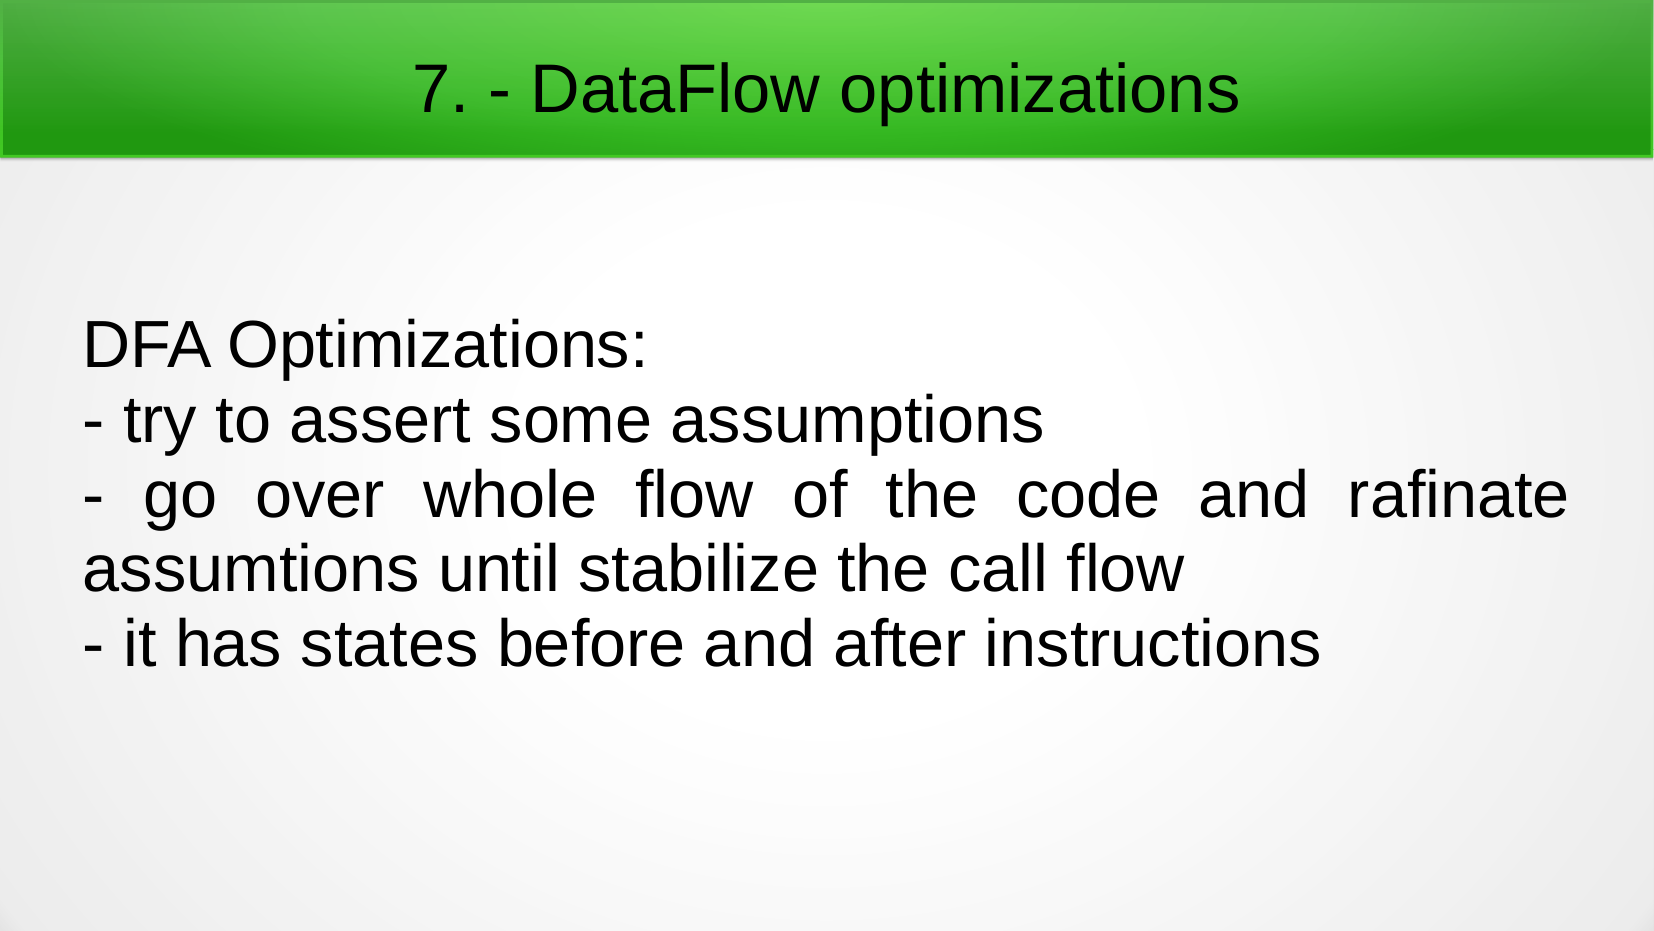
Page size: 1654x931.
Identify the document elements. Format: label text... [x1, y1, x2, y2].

subtitle DFA Optimizations: - try to assert some assumptions - go over whole flow of the code and rafinate assumtions until stabilize the call flow - it has states before and after instructions [82, 224, 1571, 764]
title 7. - DataFlow optimizations [82, 35, 1571, 142]
